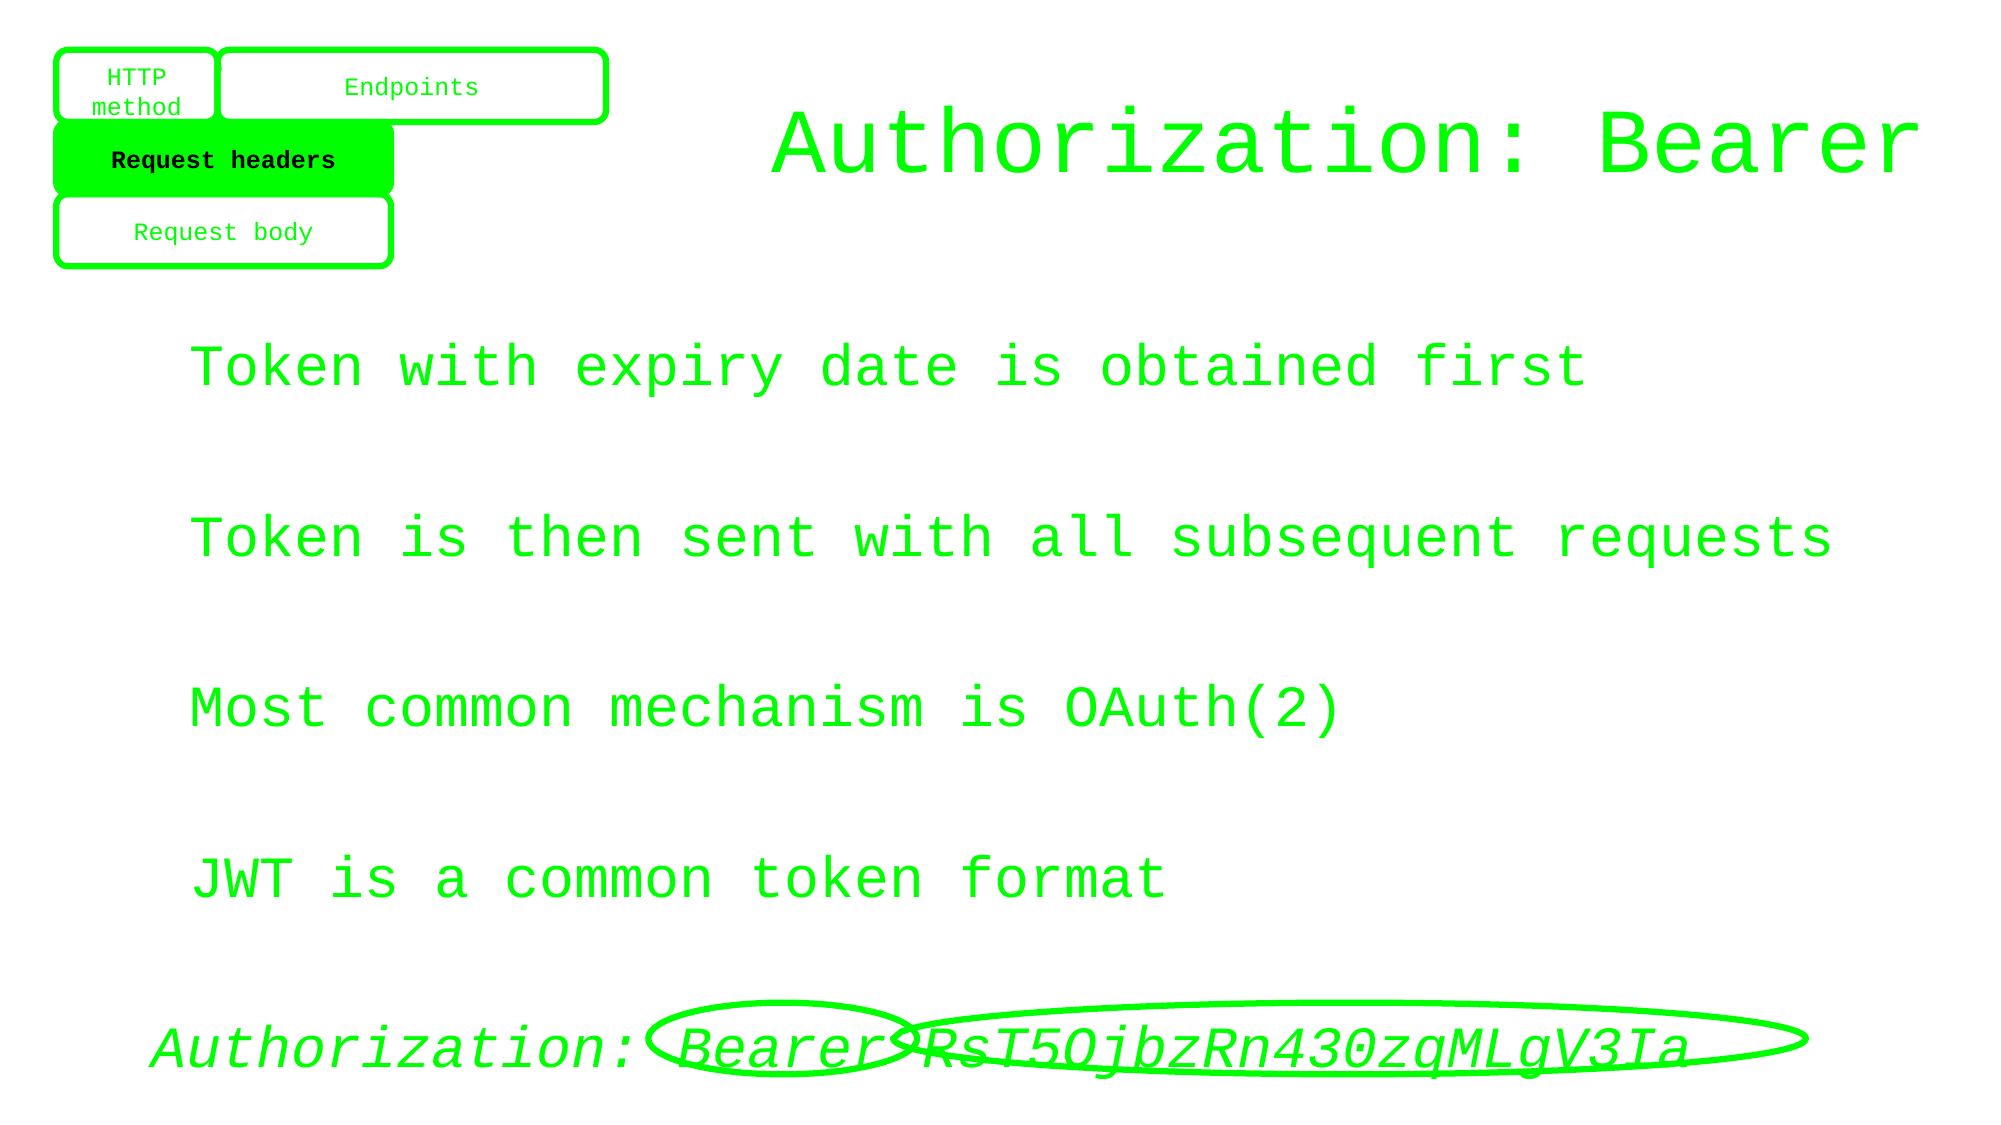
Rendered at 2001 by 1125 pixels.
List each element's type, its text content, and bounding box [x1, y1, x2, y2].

list Token with expiry date is obtained first Token is then sent with all subsequent requests Most common mechanism is OAuth(2) JWT is a common token format Authorization: Bearer RsT5OjbzRn430zqMLgV3Ia [136, 327, 1965, 1116]
text_box Endpoints [217, 49, 607, 123]
text_box Authorization: Bearer [699, 73, 2000, 201]
text_box Request headers [56, 121, 392, 194]
text_box Request body [56, 194, 392, 267]
text_box HTTP method [56, 49, 217, 122]
